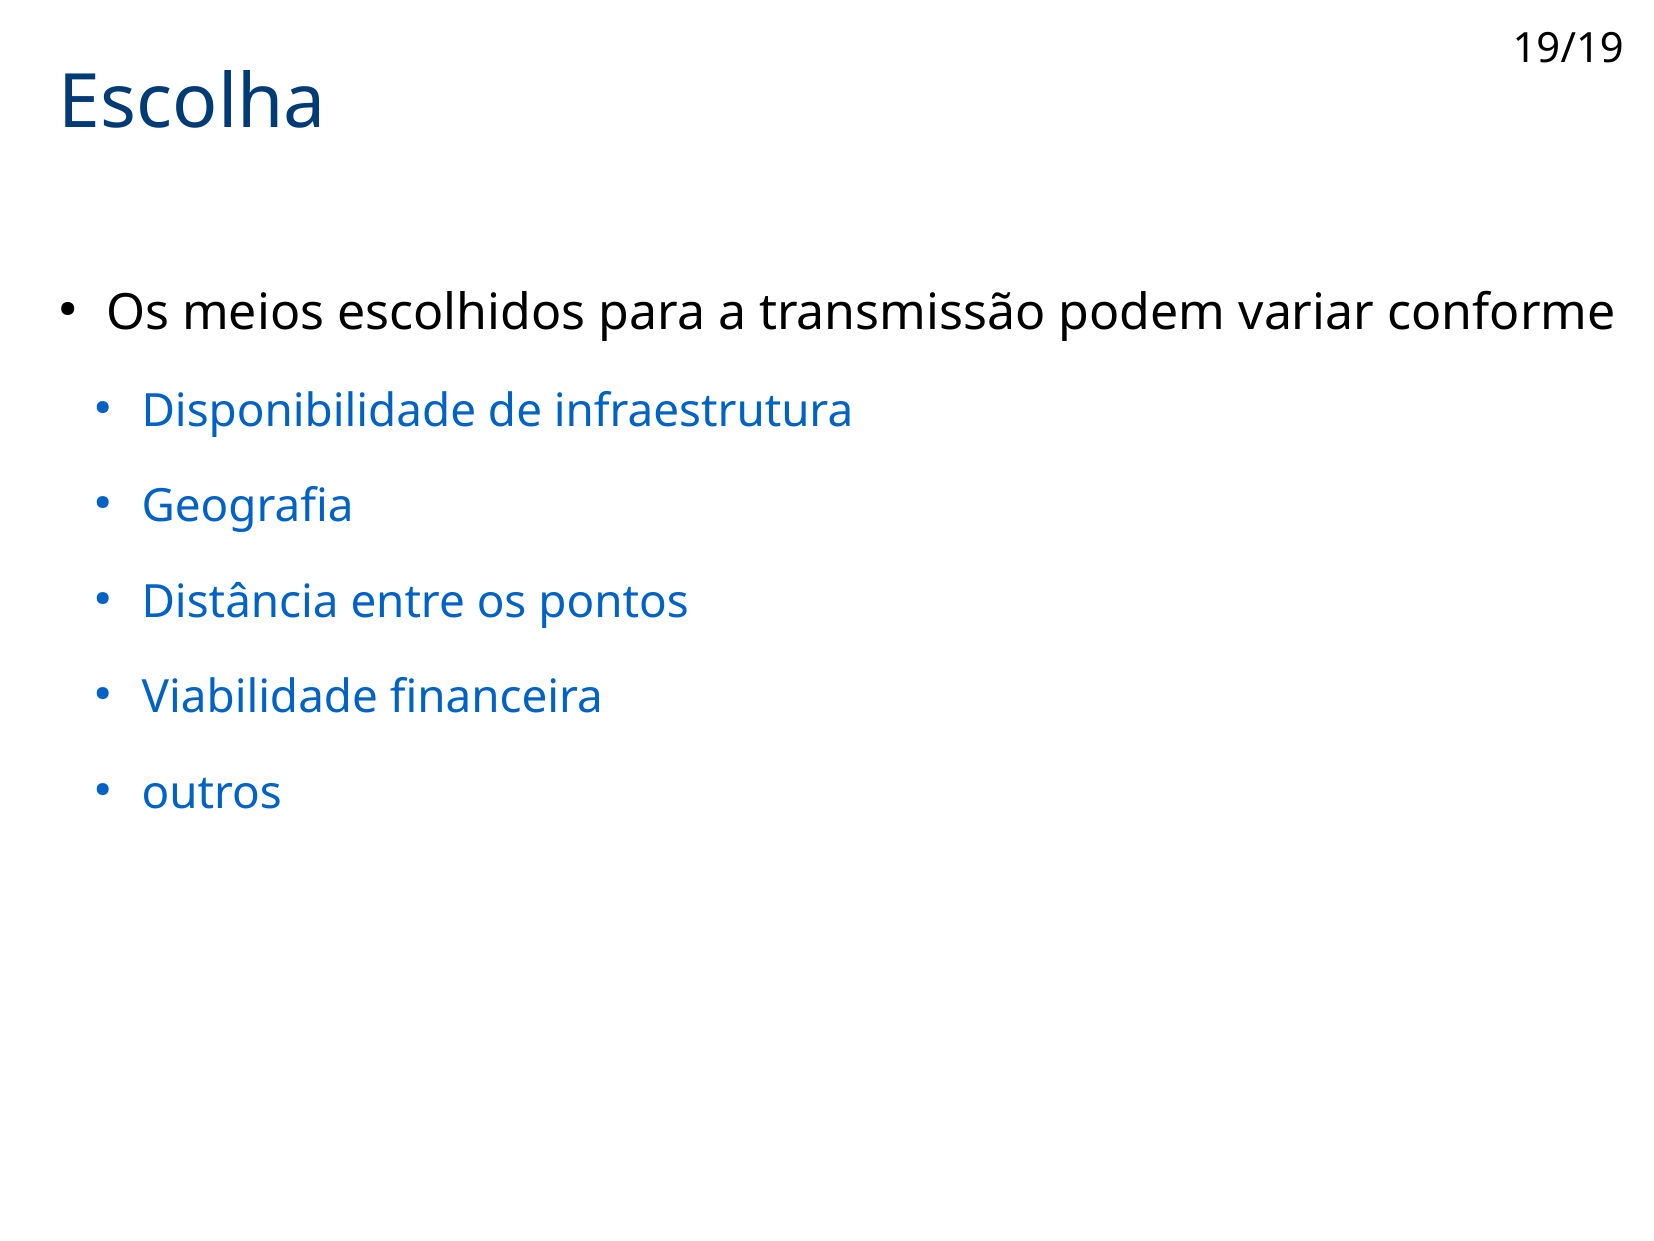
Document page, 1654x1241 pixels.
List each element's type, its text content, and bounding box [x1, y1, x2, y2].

list Os meios escolhidos para a transmissão podem variar conforme Disponibilidade de infraestrutura Geografia Distância entre os pontos Viabilidade financeira outros [59, 265, 1625, 1211]
title Escolha [59, 47, 1625, 166]
